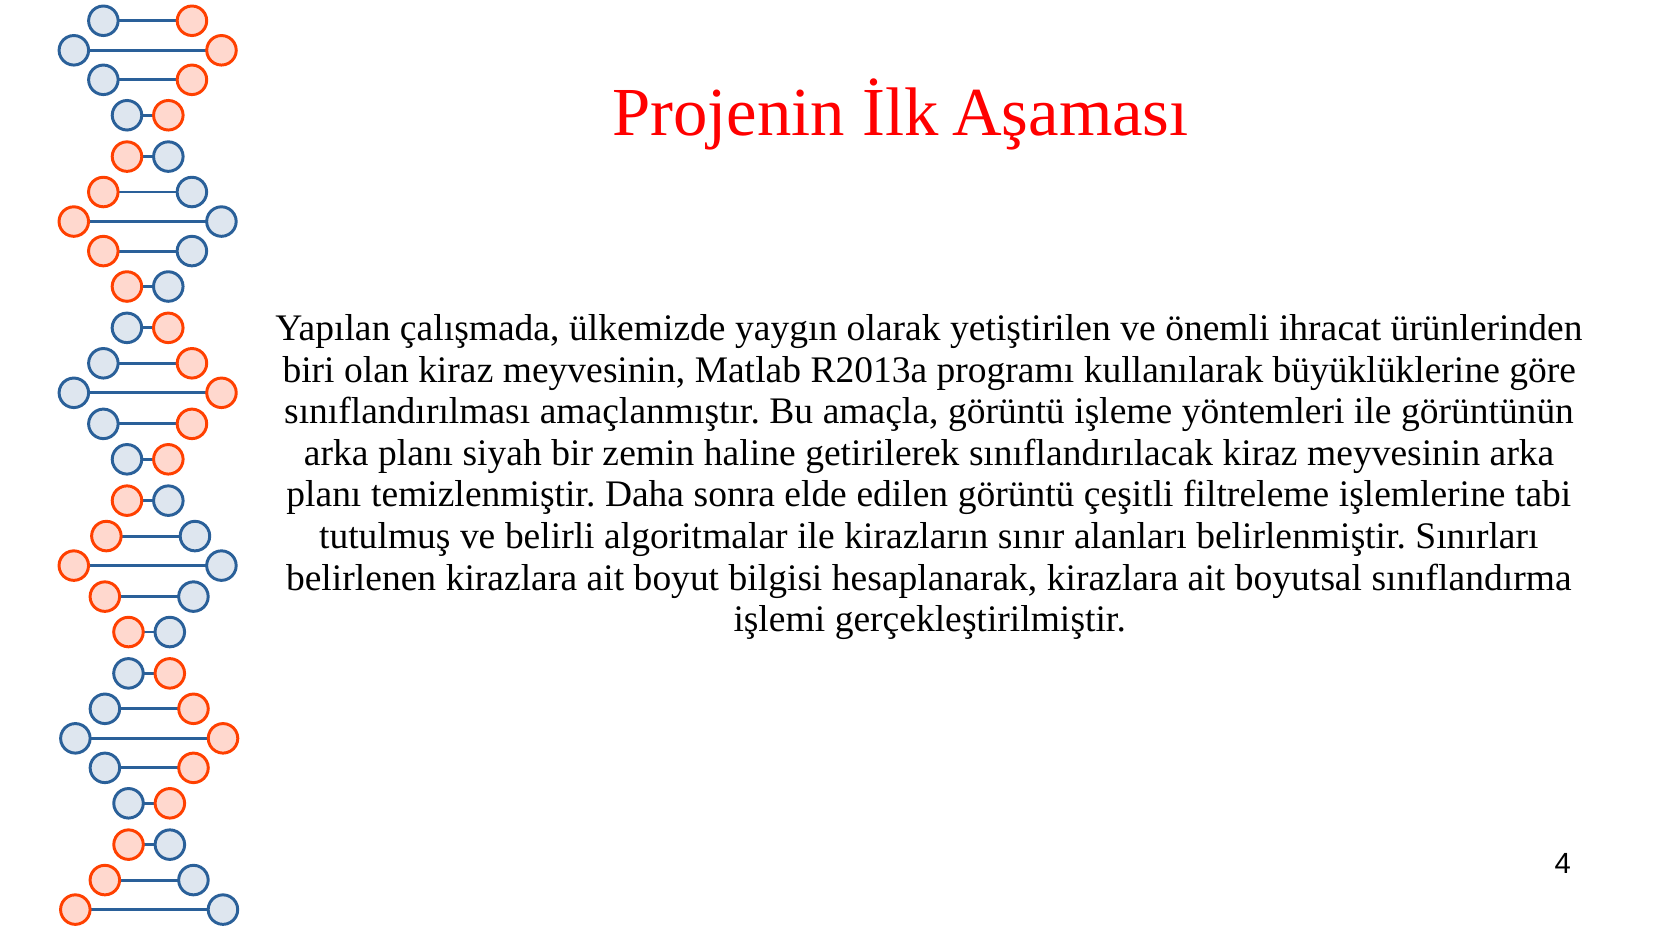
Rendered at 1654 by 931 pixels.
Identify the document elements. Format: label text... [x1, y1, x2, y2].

title Projenin İlk Aşaması [236, 35, 1565, 189]
subtitle Yapılan çalışmada, ülkemizde yaygın olarak yetiştirilen ve önemli ihracat ürünlerinden biri olan kiraz meyvesinin, Matlab R2013a programı kullanılarak büyüklüklerine göre sınıflandırılması amaçlanmıştır. Bu amaçla, görüntü işleme yöntemleri ile görüntünün arka planı siyah bir zemin haline getirilerek sınıflandırılacak kiraz meyvesinin arka planı temizlenmiştir. Daha sonra elde edilen görüntü çeşitli filtreleme işlemlerine tabi tutulmuş ve belirli algoritmalar ile kirazların sınır alanları belirlenmiştir. Sınırları belirlenen kirazlara ait boyut bilgisi hesaplanarak, kirazlara ait boyutsal sınıflandırma işlemi gerçekleştirilmiştir. [265, 224, 1595, 764]
